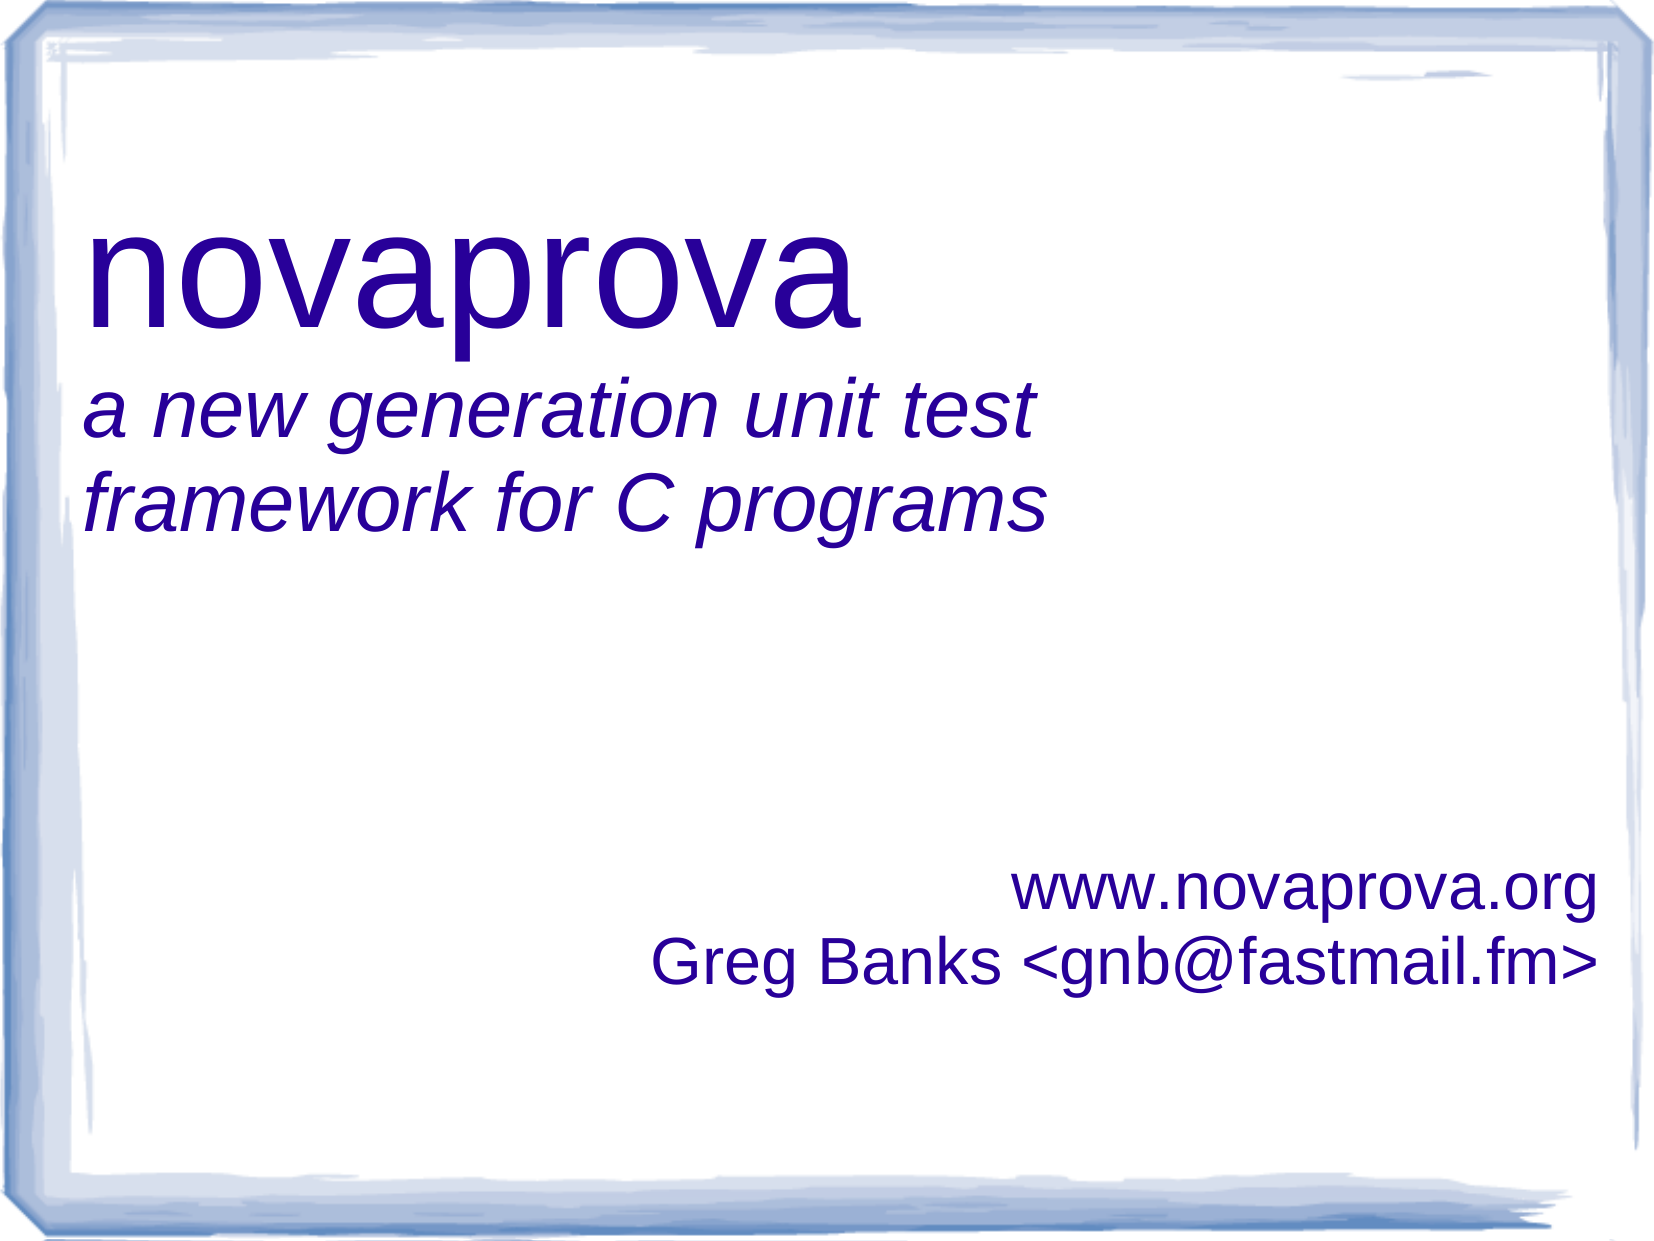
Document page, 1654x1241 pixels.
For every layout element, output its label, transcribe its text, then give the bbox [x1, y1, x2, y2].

picture [0, 0, 1654, 1241]
subtitle www.novaprova.org Greg Banks <gnb@fastmail.fm> [147, 472, 1601, 1152]
title novaprova a new generation unit test framework for C programs [82, 0, 1571, 549]
